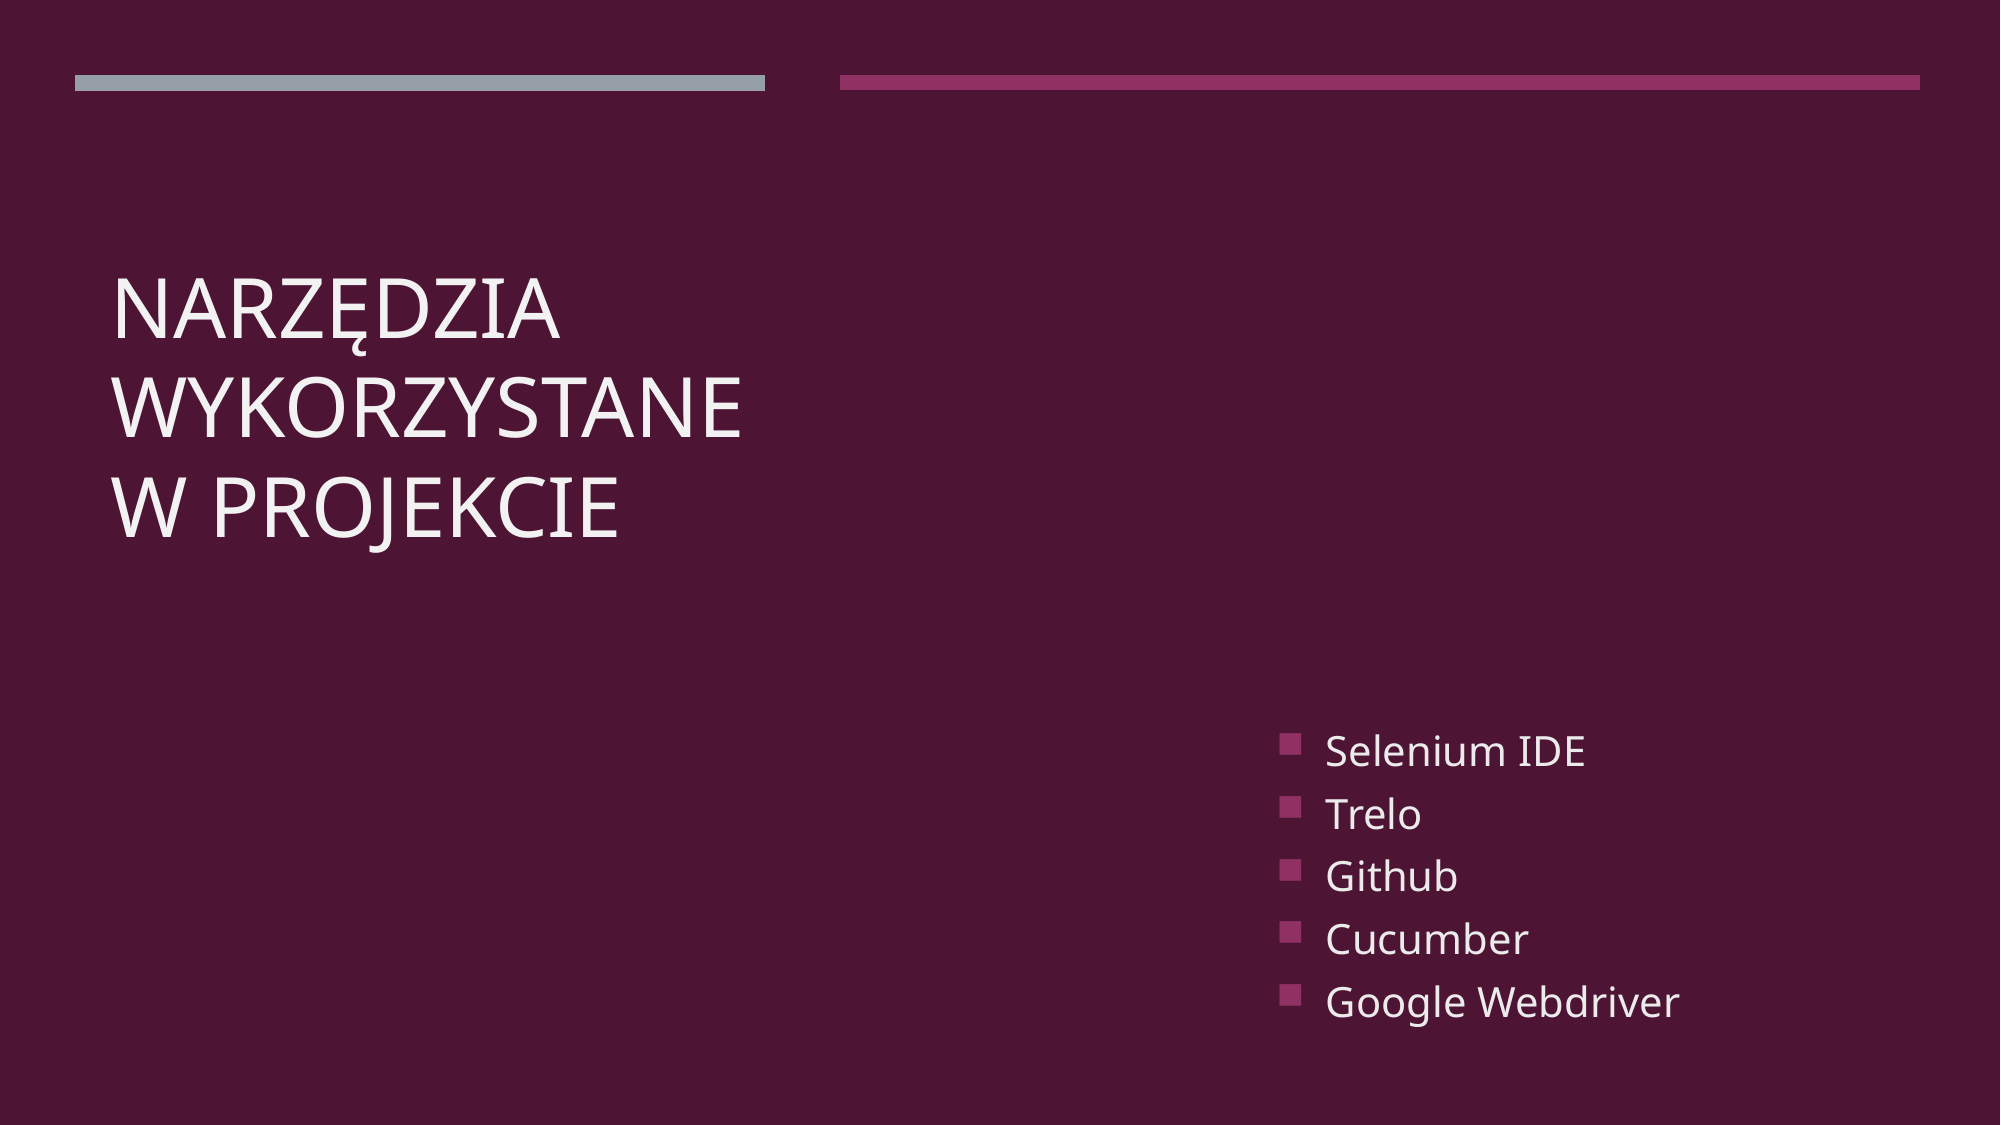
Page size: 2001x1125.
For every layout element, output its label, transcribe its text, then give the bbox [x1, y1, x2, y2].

list Selenium IDE Trelo Github Cucumber Google Webdriver [1260, 717, 2000, 1125]
title Narzędzia wykorzystane w projekcie [95, 247, 838, 888]
text_box [0, 0, 2000, 1125]
